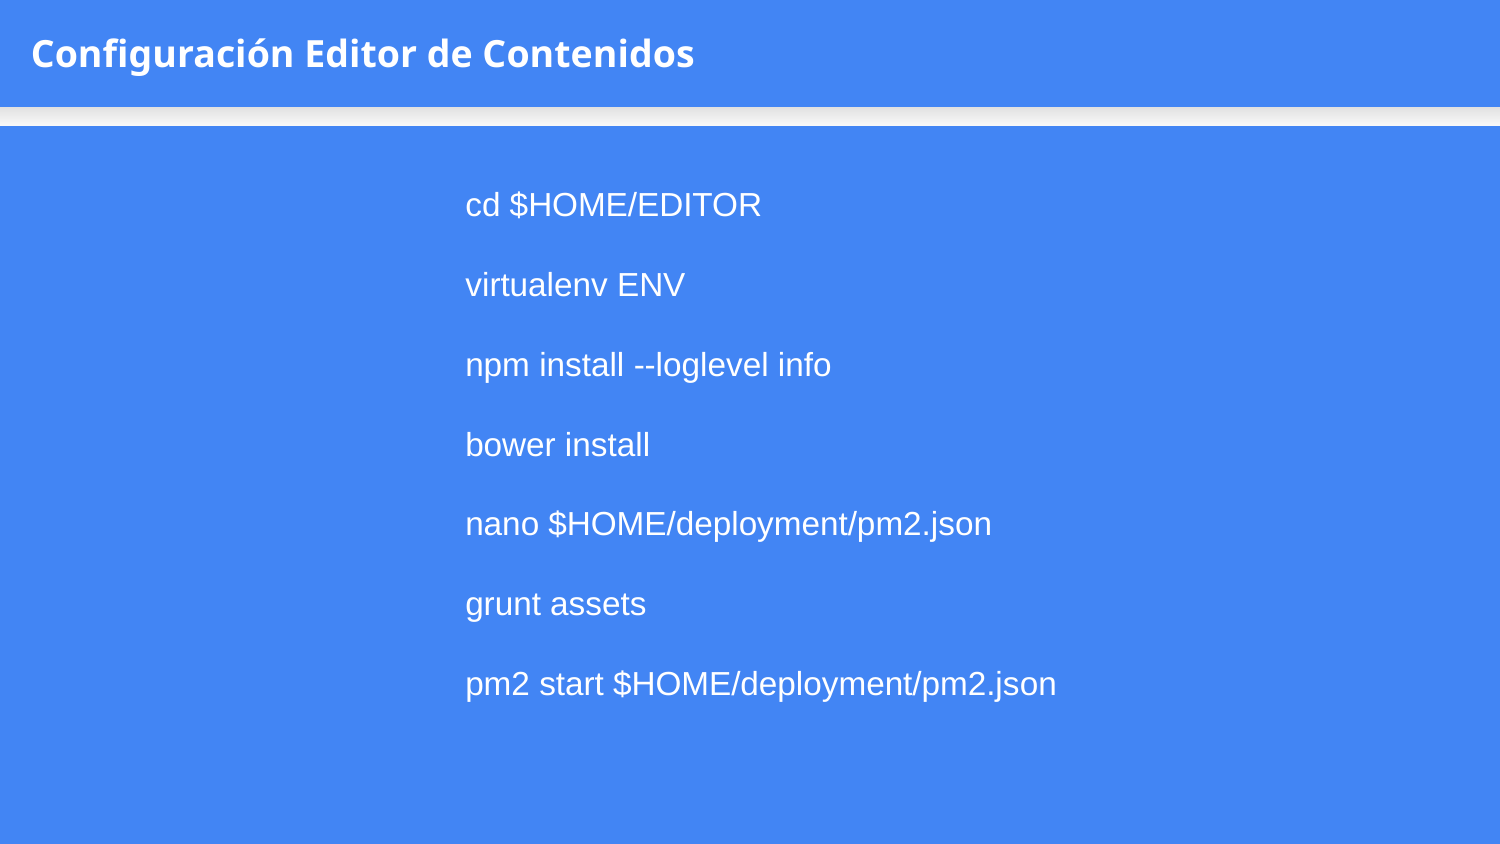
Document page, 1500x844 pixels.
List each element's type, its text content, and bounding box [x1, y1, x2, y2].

text_box cd $HOME/EDITOR virtualenv ENV npm install --loglevel info bower install nano $HOME/deployment/pm2.json grunt assets pm2 start $HOME/deployment/pm2.json [450, 168, 1351, 696]
text_box Configuración Editor de Contenidos [16, 2, 1464, 102]
